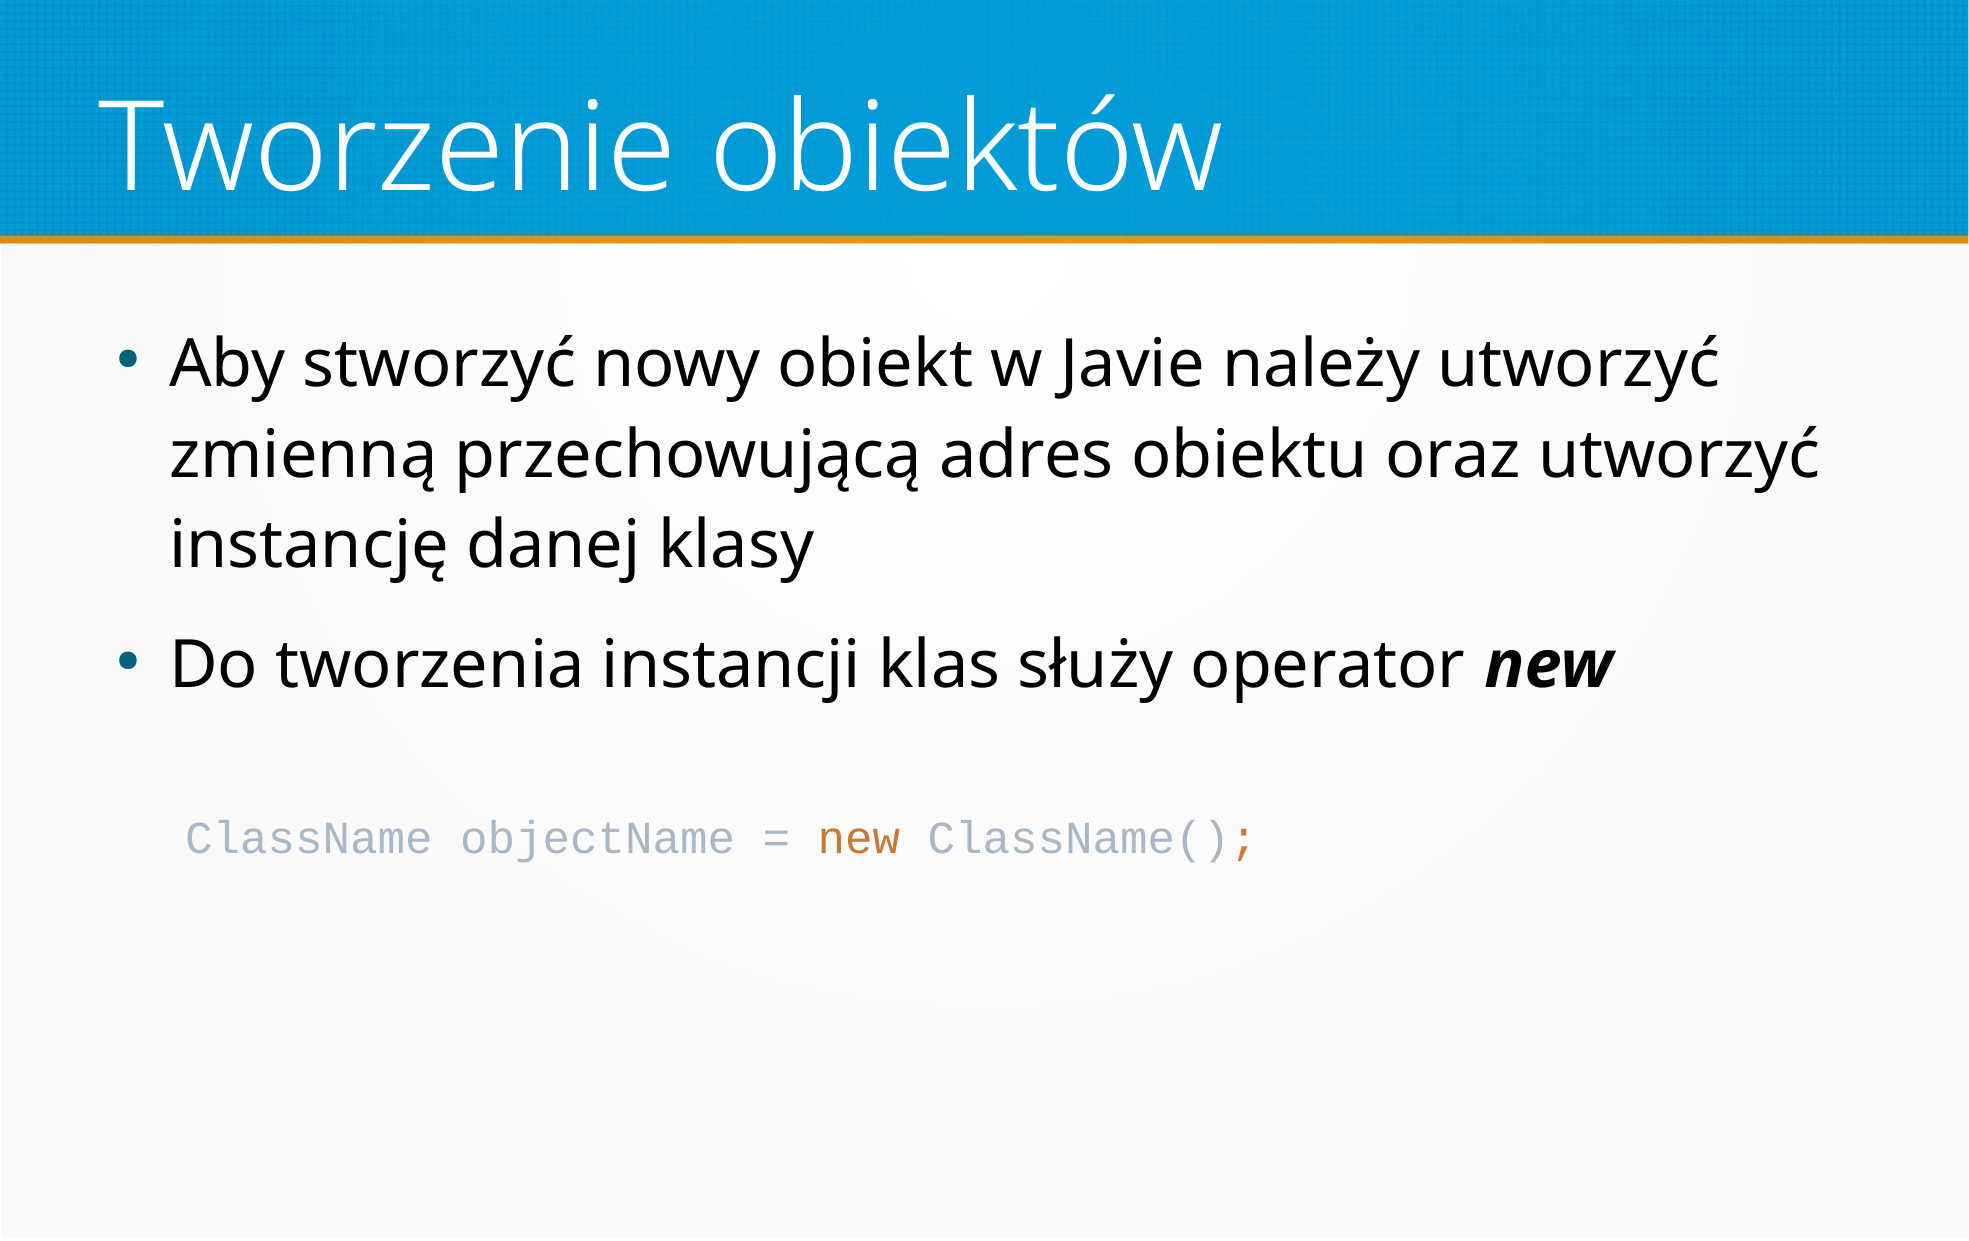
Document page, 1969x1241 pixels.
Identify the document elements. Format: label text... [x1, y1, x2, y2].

picture [0, 233, 1969, 1241]
list Aby stworzyć nowy obiekt w Javie należy utworzyć zmienną przechowującą adres obiektu oraz utworzyć instancję danej klasy Do tworzenia instancji klas służy operator new [98, 315, 1861, 1081]
title Tworzenie obiektów [98, 19, 1870, 227]
text_box ClassName objectName = new ClassName(); [179, 765, 1291, 919]
